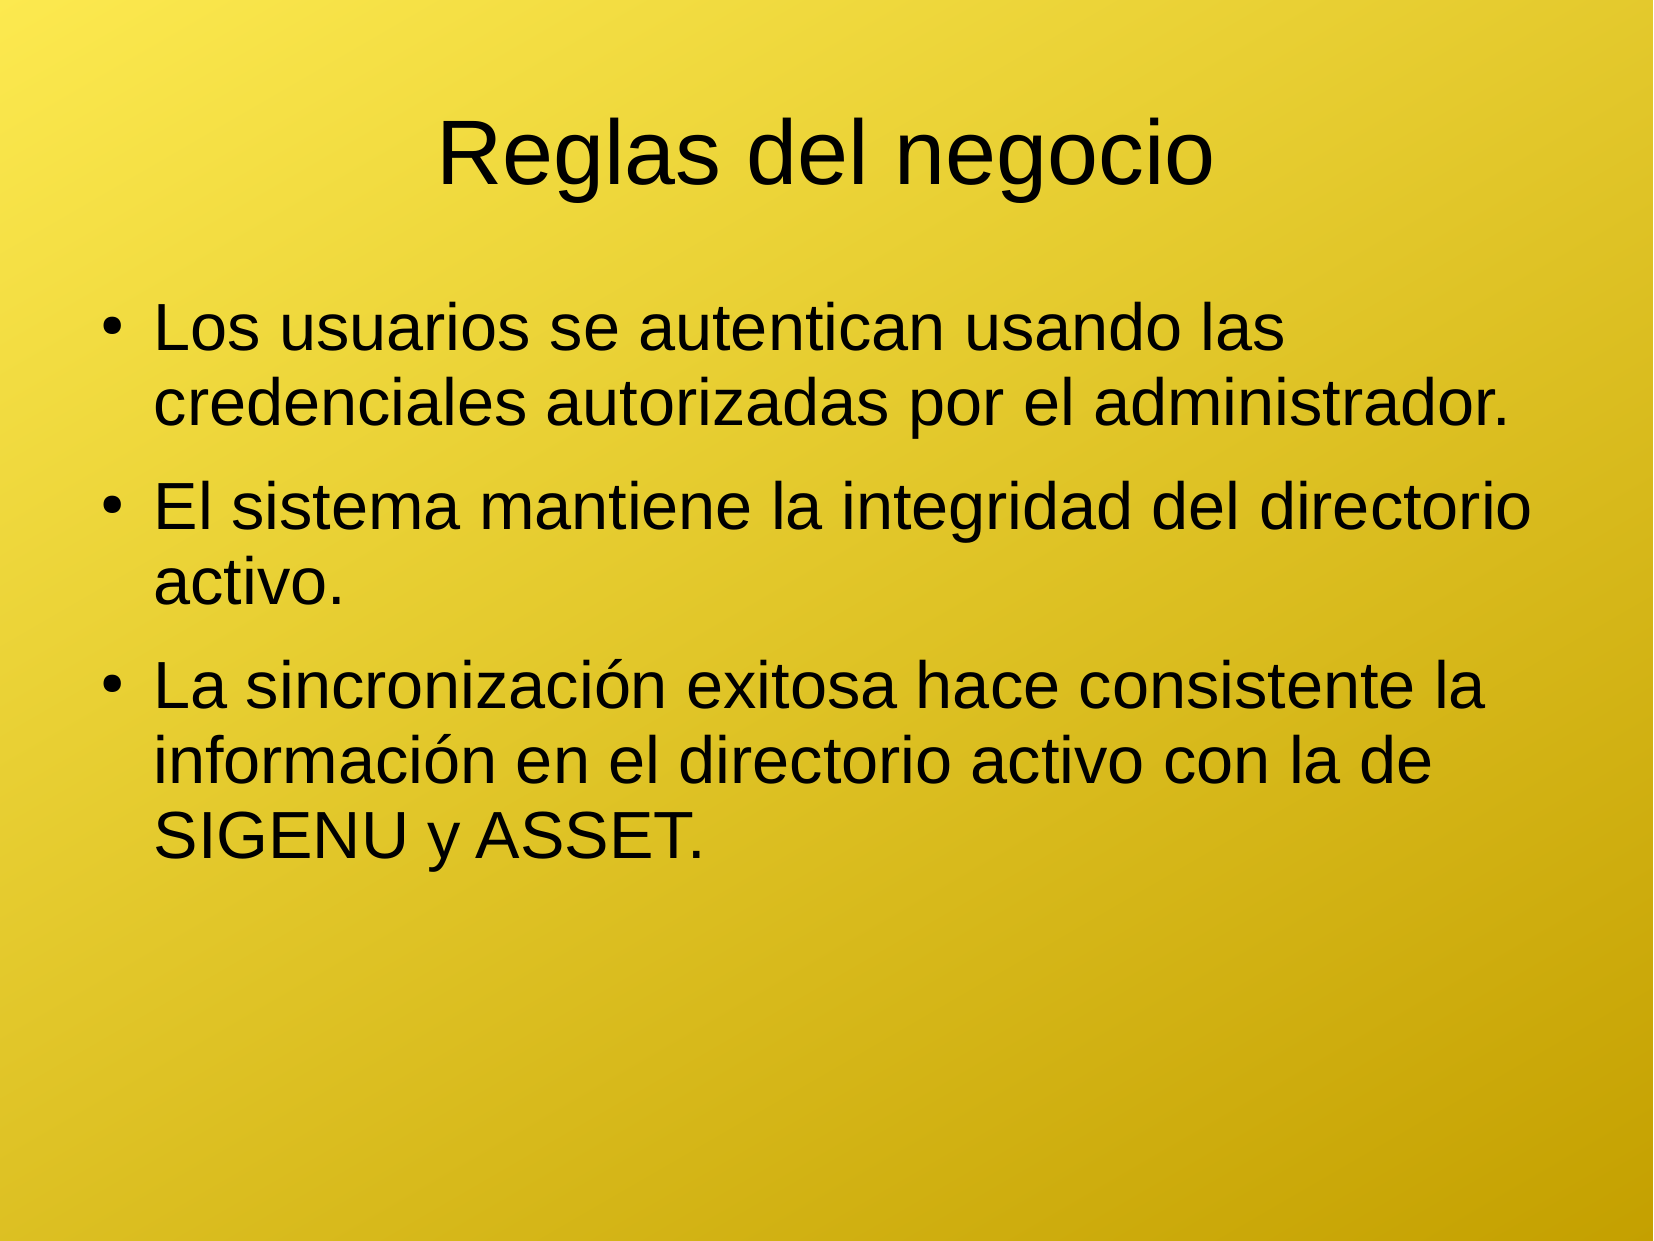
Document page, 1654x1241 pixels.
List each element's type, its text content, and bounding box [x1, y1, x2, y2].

title Reglas del negocio [82, 49, 1571, 257]
list Los usuarios se autentican usando las credenciales autorizadas por el administrador. El sistema mantiene la integridad del directorio activo. La sincronización exitosa hace consistente la información en el directorio activo con la de SIGENU y ASSET. [82, 290, 1571, 1010]
